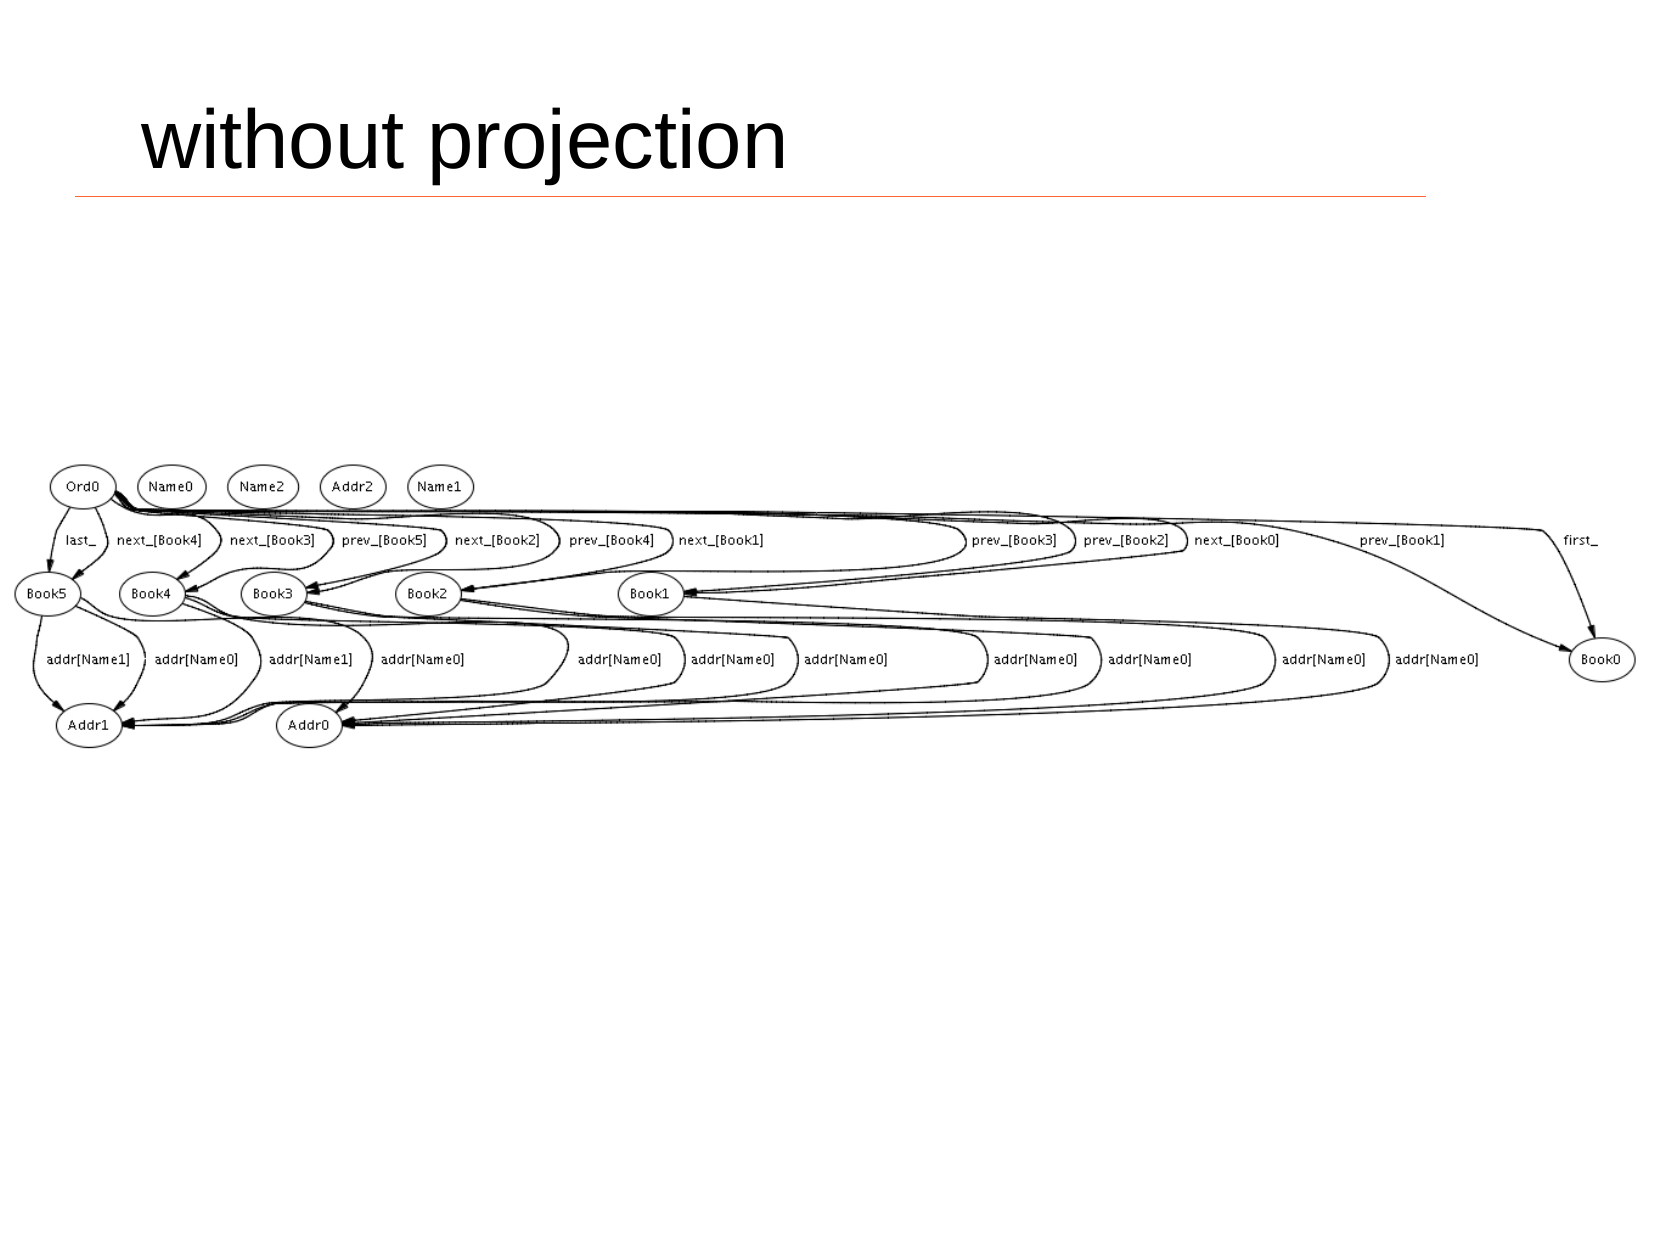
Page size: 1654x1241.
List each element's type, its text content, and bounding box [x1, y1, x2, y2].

title without projection [141, 86, 1604, 193]
picture [0, 450, 1654, 764]
